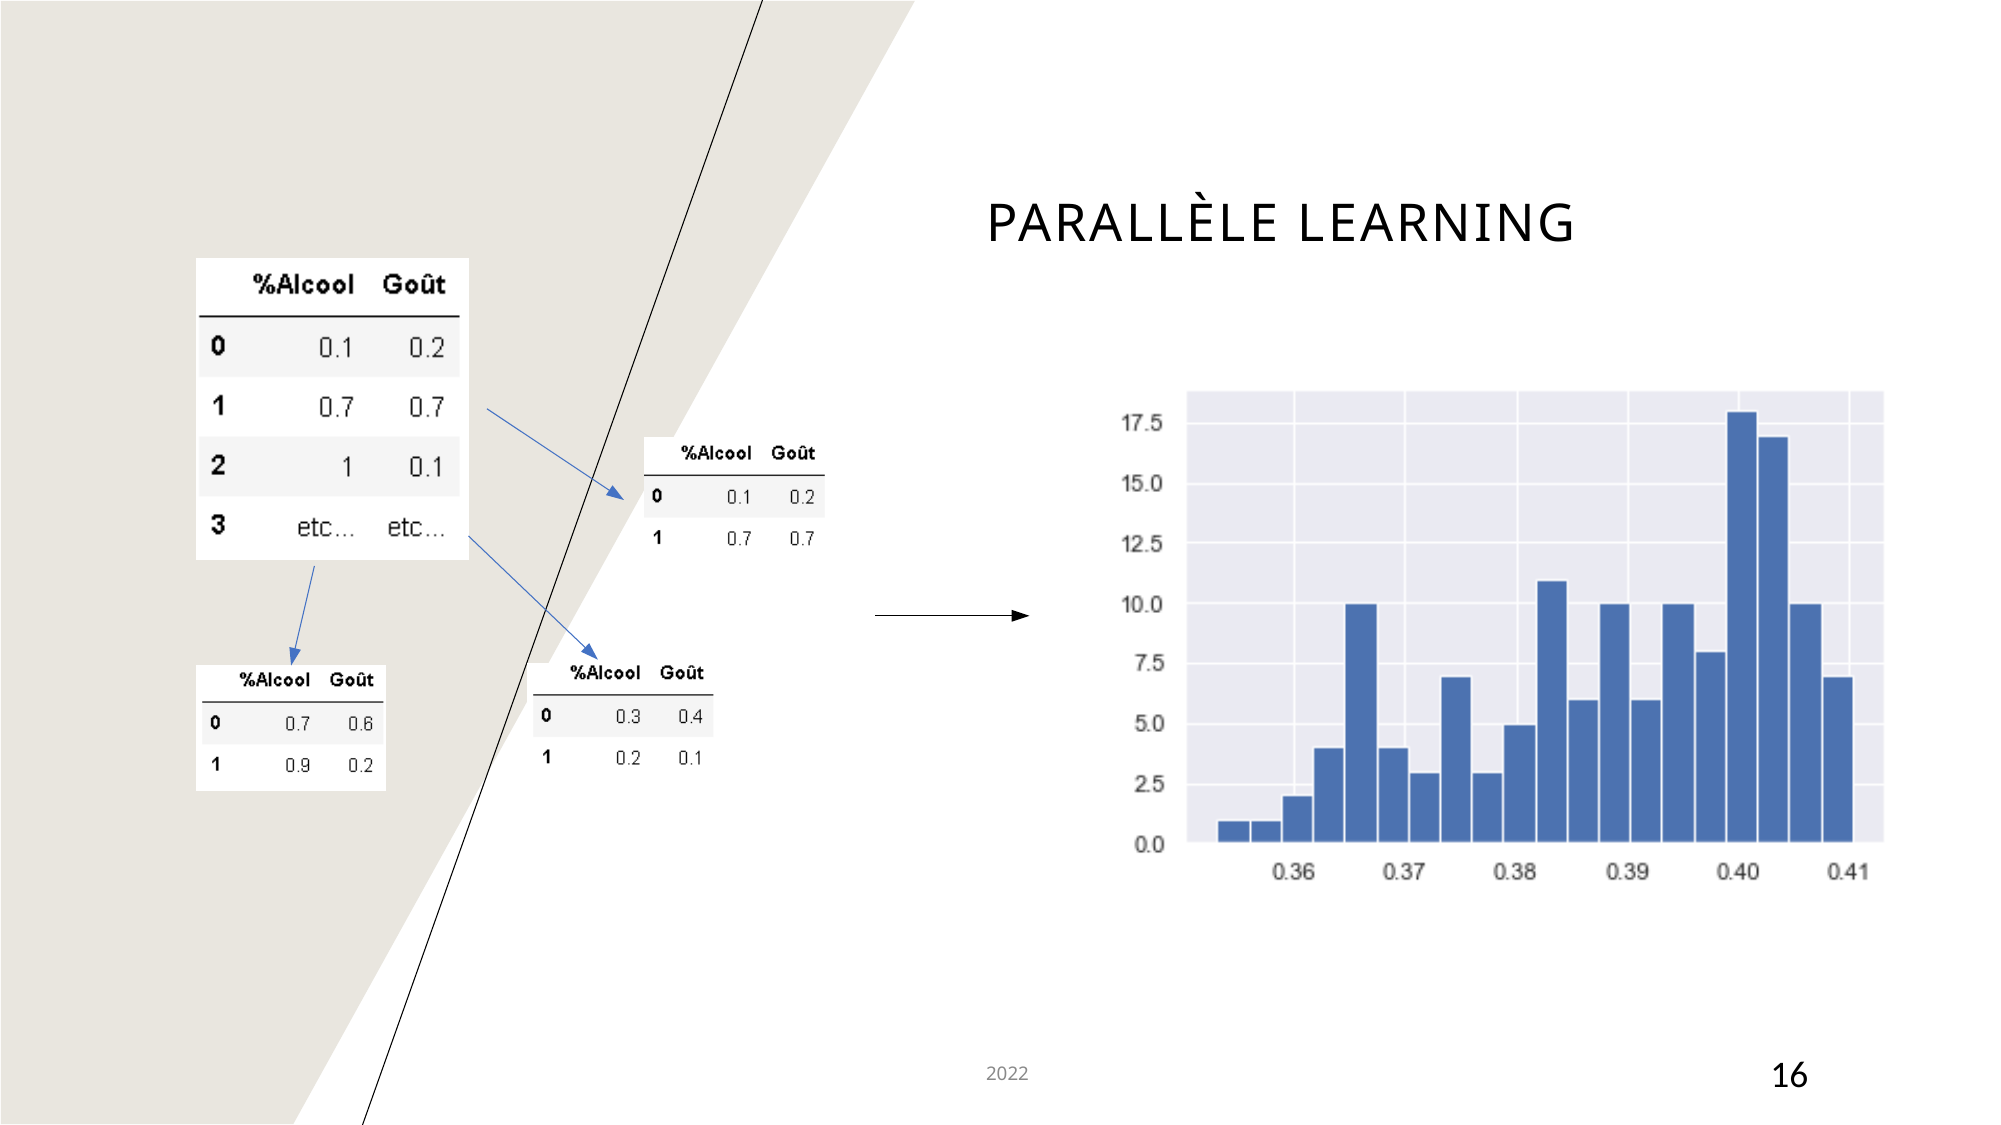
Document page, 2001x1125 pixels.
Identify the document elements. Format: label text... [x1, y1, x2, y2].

text_box 2022 [971, 1042, 1127, 1103]
picture [644, 437, 830, 563]
picture [196, 665, 386, 791]
text_box [1755, 1042, 1863, 1103]
picture [1106, 376, 1899, 899]
title Parallèle learning [971, 189, 1863, 328]
picture [196, 258, 469, 560]
picture [527, 663, 721, 791]
